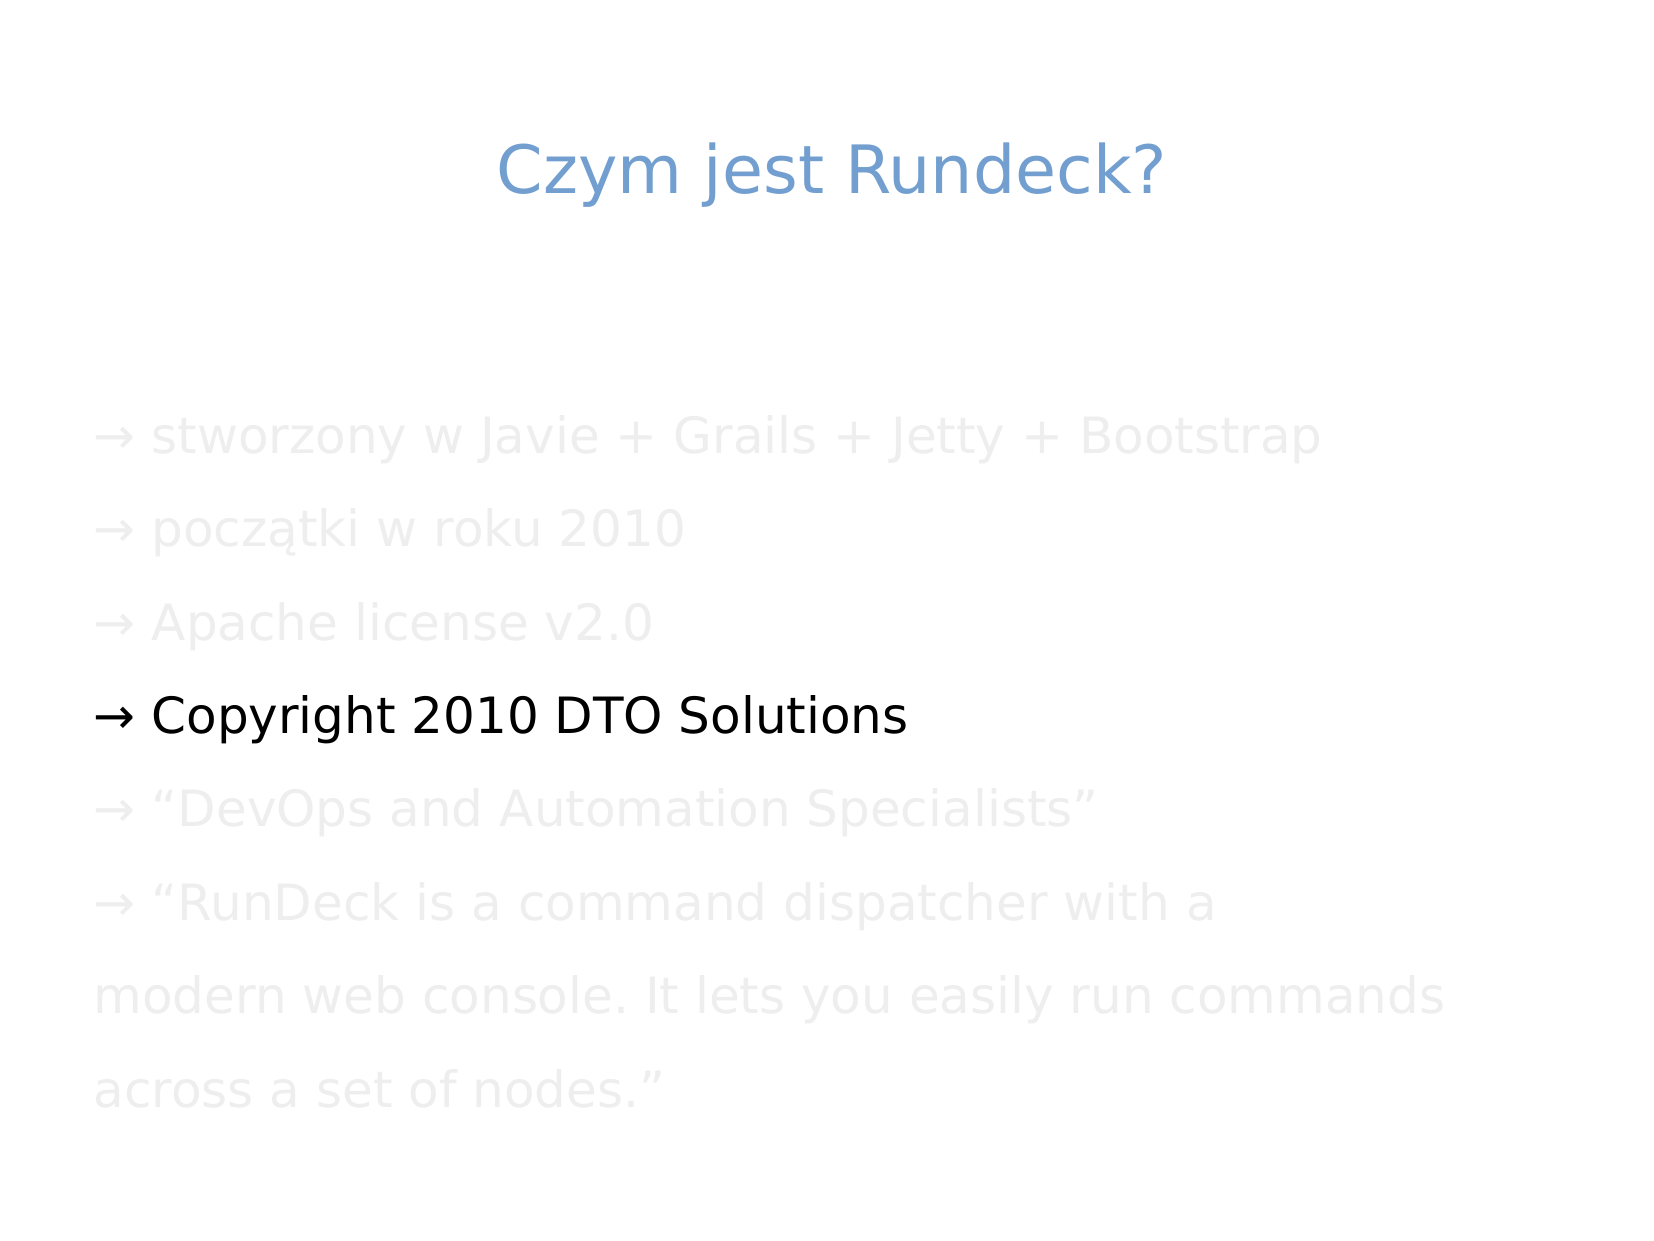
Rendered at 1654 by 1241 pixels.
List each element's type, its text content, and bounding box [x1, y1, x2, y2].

text_box Czym jest Rundeck? [482, 123, 1183, 217]
text_box → stworzony w Javie + Grails + Jetty + Bootstrap → początki w roku 2010 → Apache license v2.0 → Copyright 2010 DTO Solutions → “DevOps and Automation Specialists” → “RunDeck is a command dispatcher with a modern web console. It lets you easily run commands across a set of nodes.” [79, 399, 1575, 1127]
